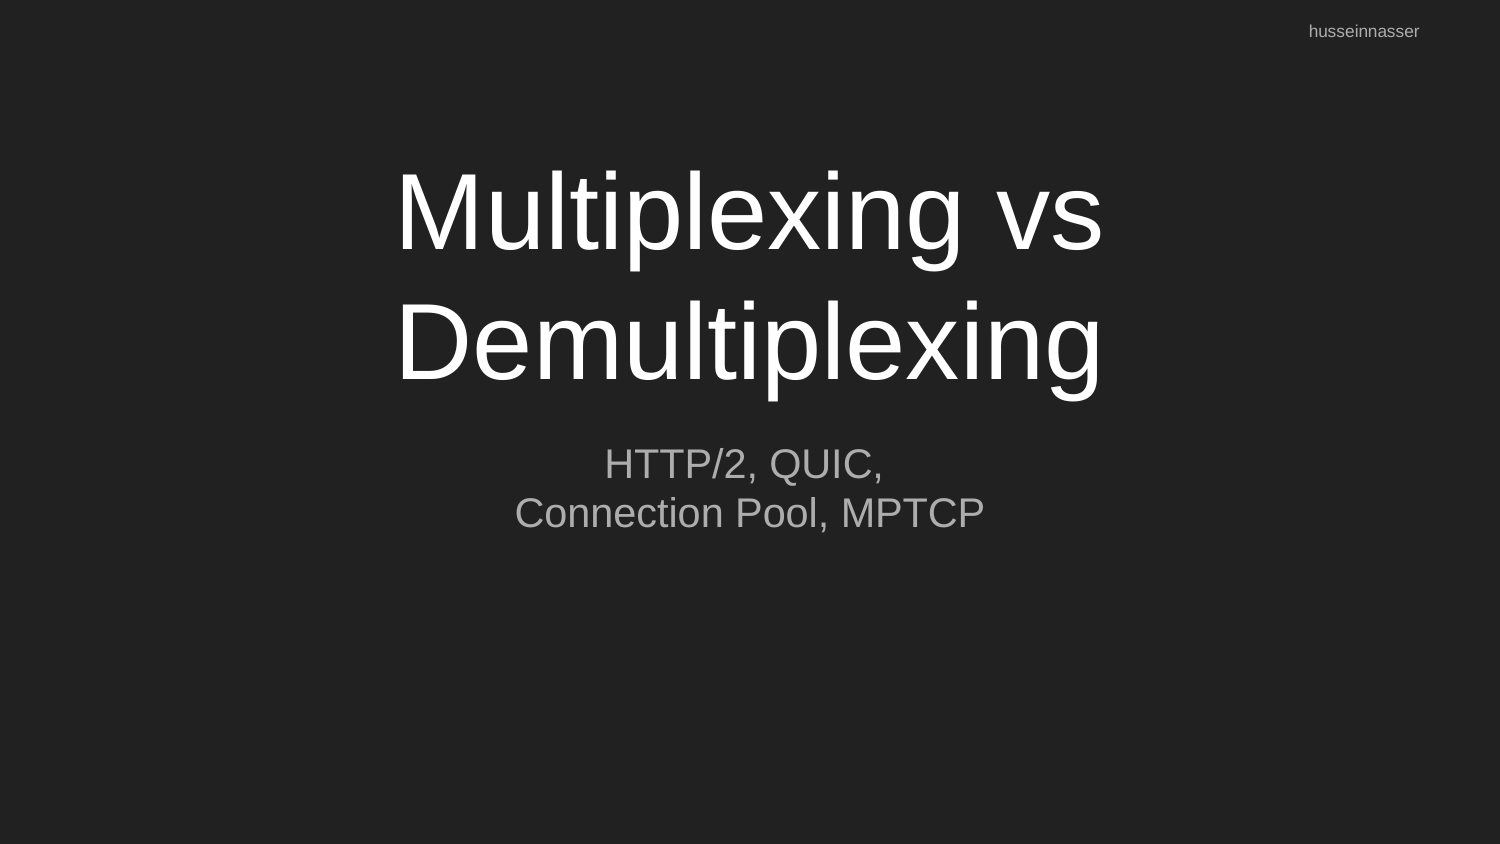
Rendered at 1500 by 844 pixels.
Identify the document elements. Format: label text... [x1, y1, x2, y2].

title Multiplexing vs Demultiplexing [51, 79, 1449, 416]
subtitle husseinnasser [1236, 11, 1492, 53]
subtitle HTTP/2, QUIC, Connection Pool, MPTCP [51, 422, 1449, 553]
